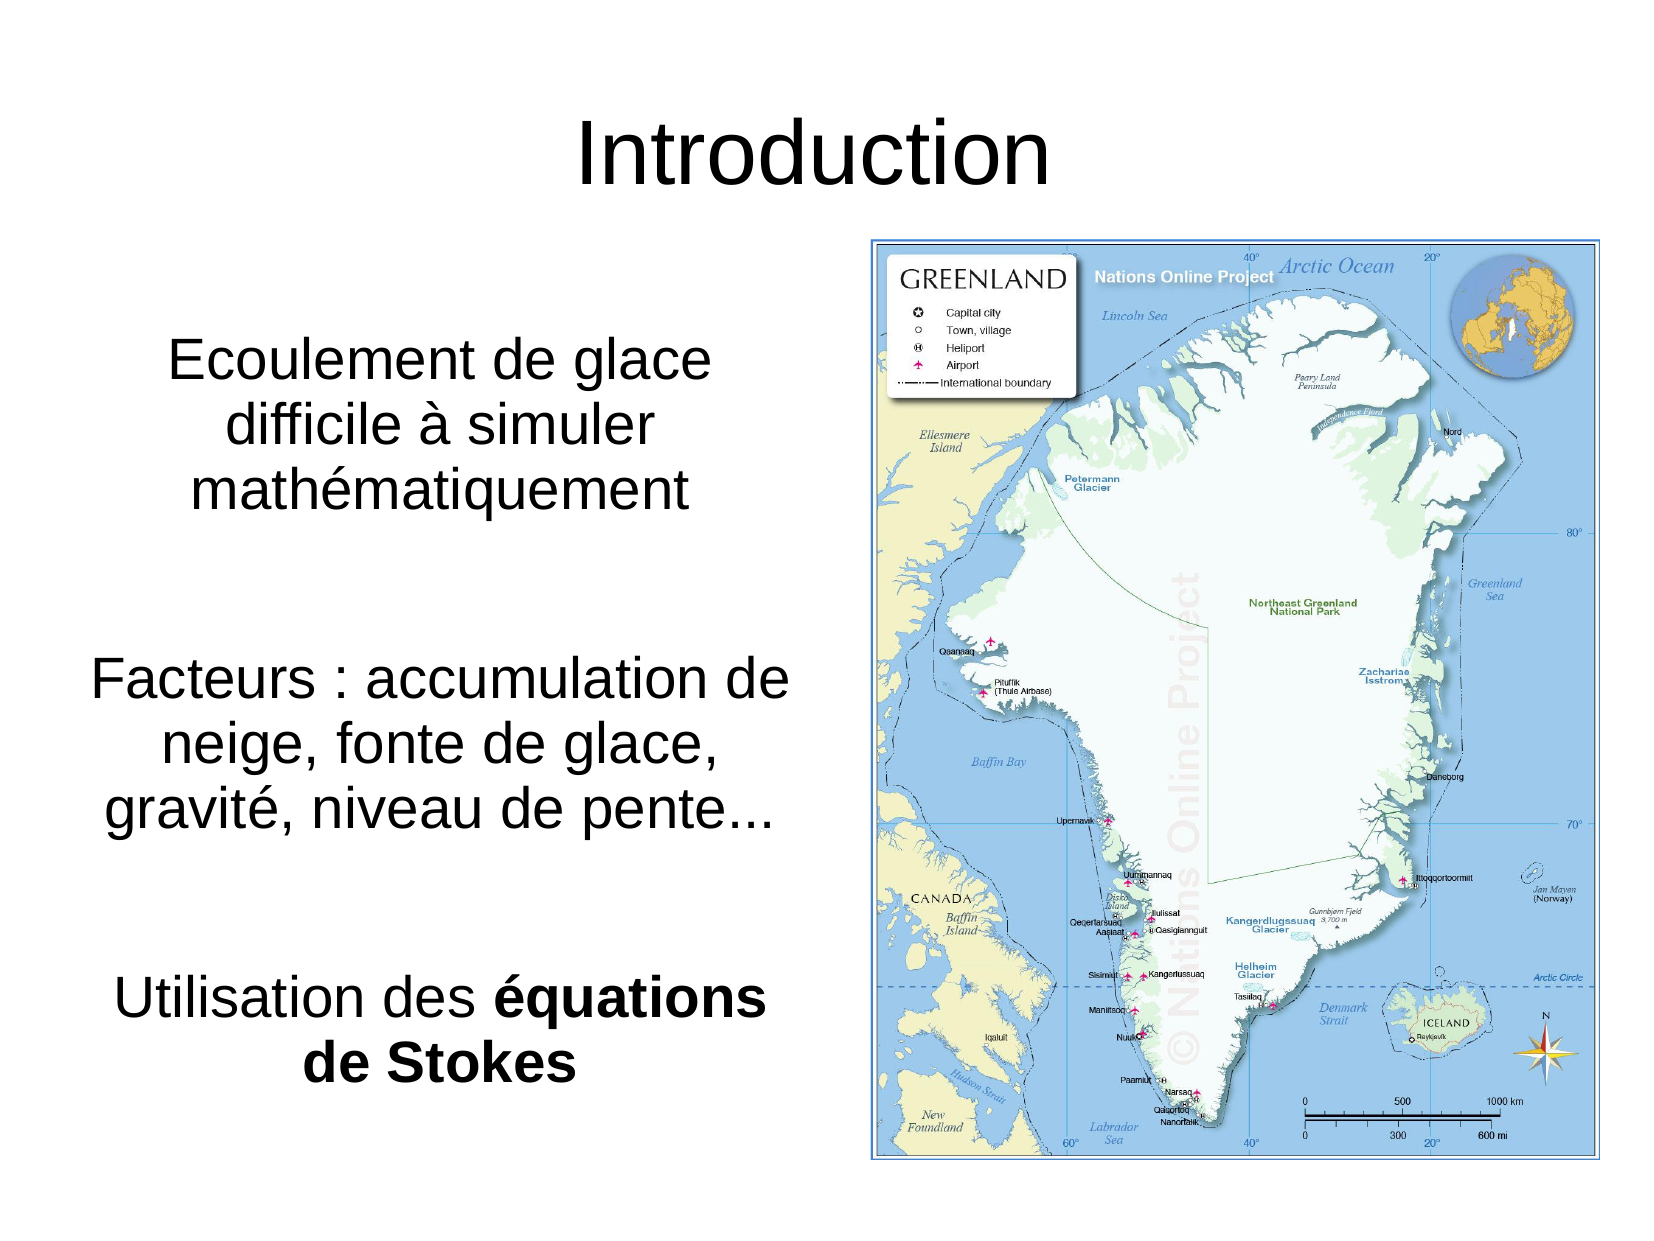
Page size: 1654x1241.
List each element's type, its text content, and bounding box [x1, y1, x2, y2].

title Introduction [82, 49, 1571, 257]
picture [870, 239, 1600, 1160]
list Ecoulement de glace difficile à simuler mathématiquement Facteurs : accumulation de neige, fonte de glace, gravité, niveau de pente... Utilisation des équations de Stokes [71, 232, 811, 1186]
